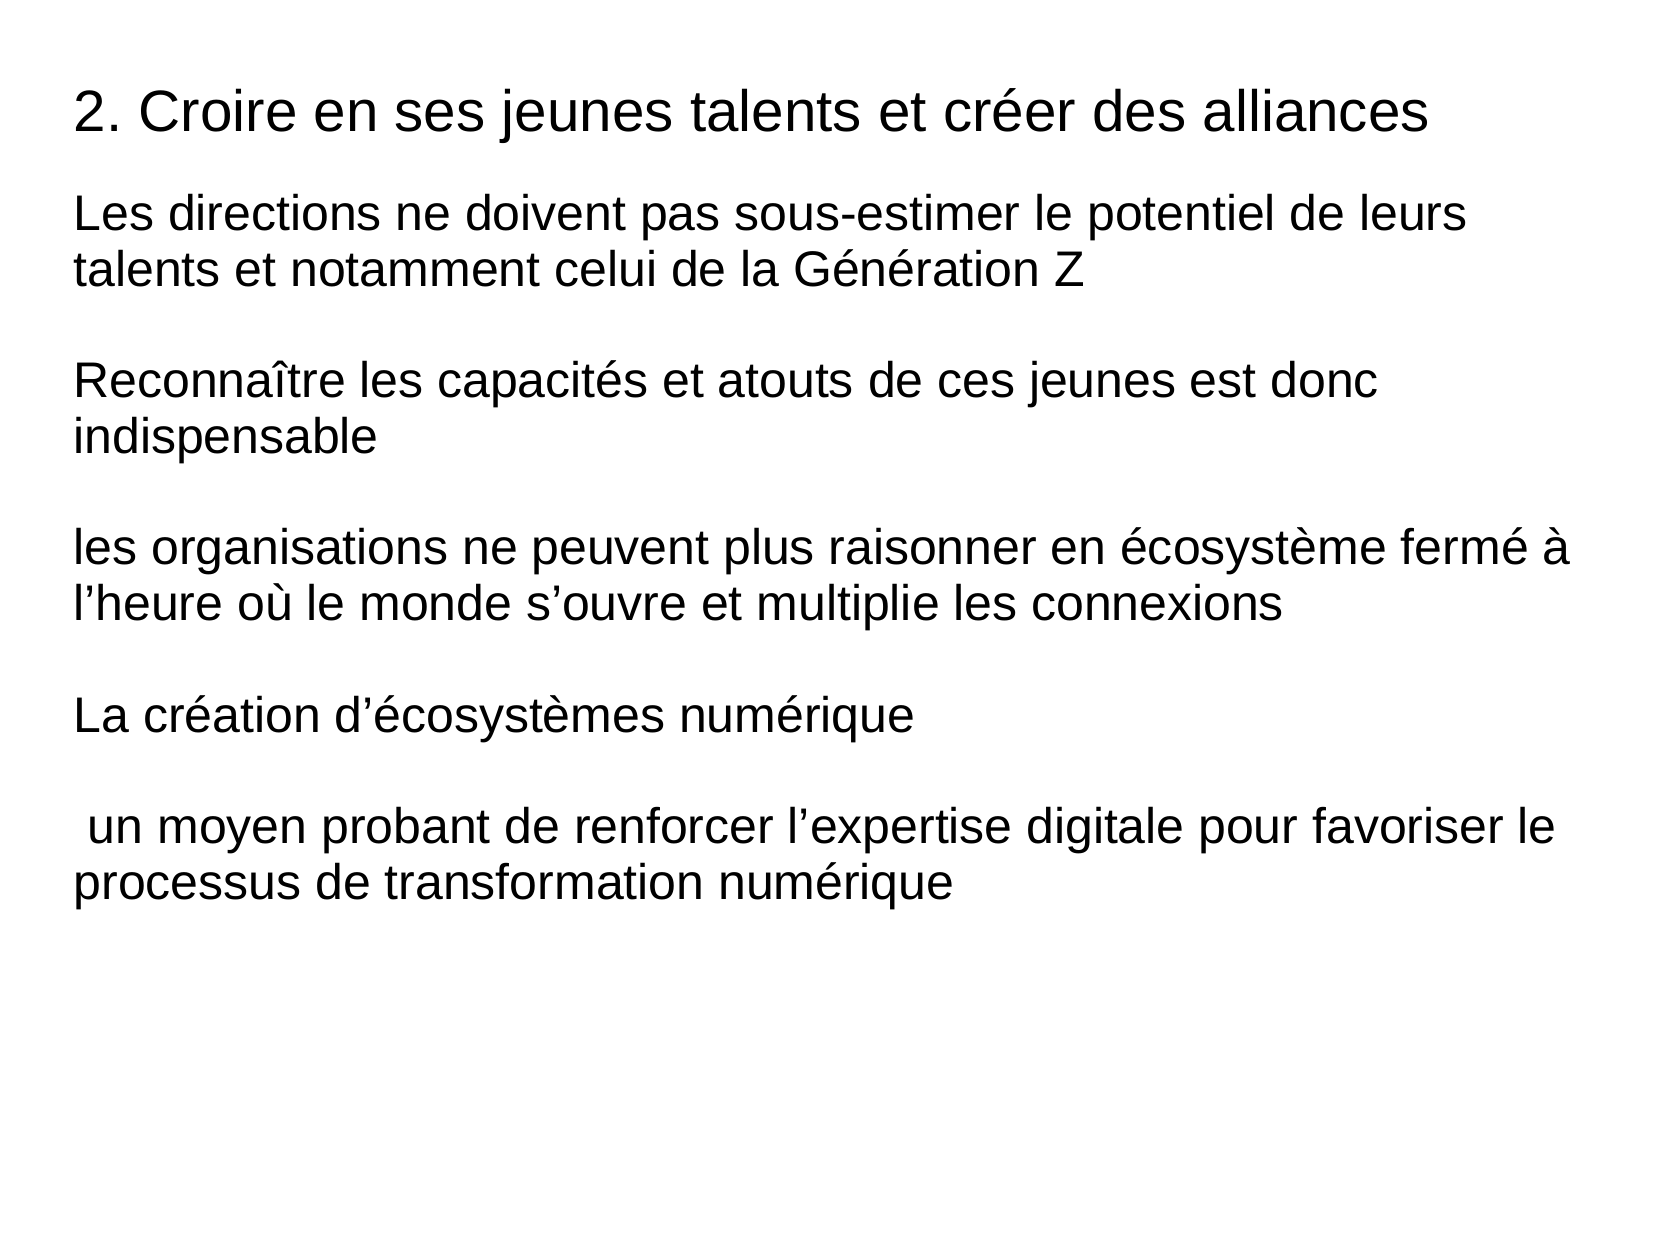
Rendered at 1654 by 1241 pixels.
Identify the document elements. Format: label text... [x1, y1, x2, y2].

text_box 2. Croire en ses jeunes talents et créer des alliances Les directions ne doivent pas sous-estimer le potentiel de leurs talents et notamment celui de la Génération Z Reconnaître les capacités et atouts de ces jeunes est donc indispensable les organisations ne peuvent plus raisonner en écosystème fermé à l’heure où le monde s’ouvre et multiplie les connexions La création d’écosystèmes numérique un moyen probant de renforcer l’expertise digitale pour favoriser le processus de transformation numérique [59, 70, 1595, 1170]
